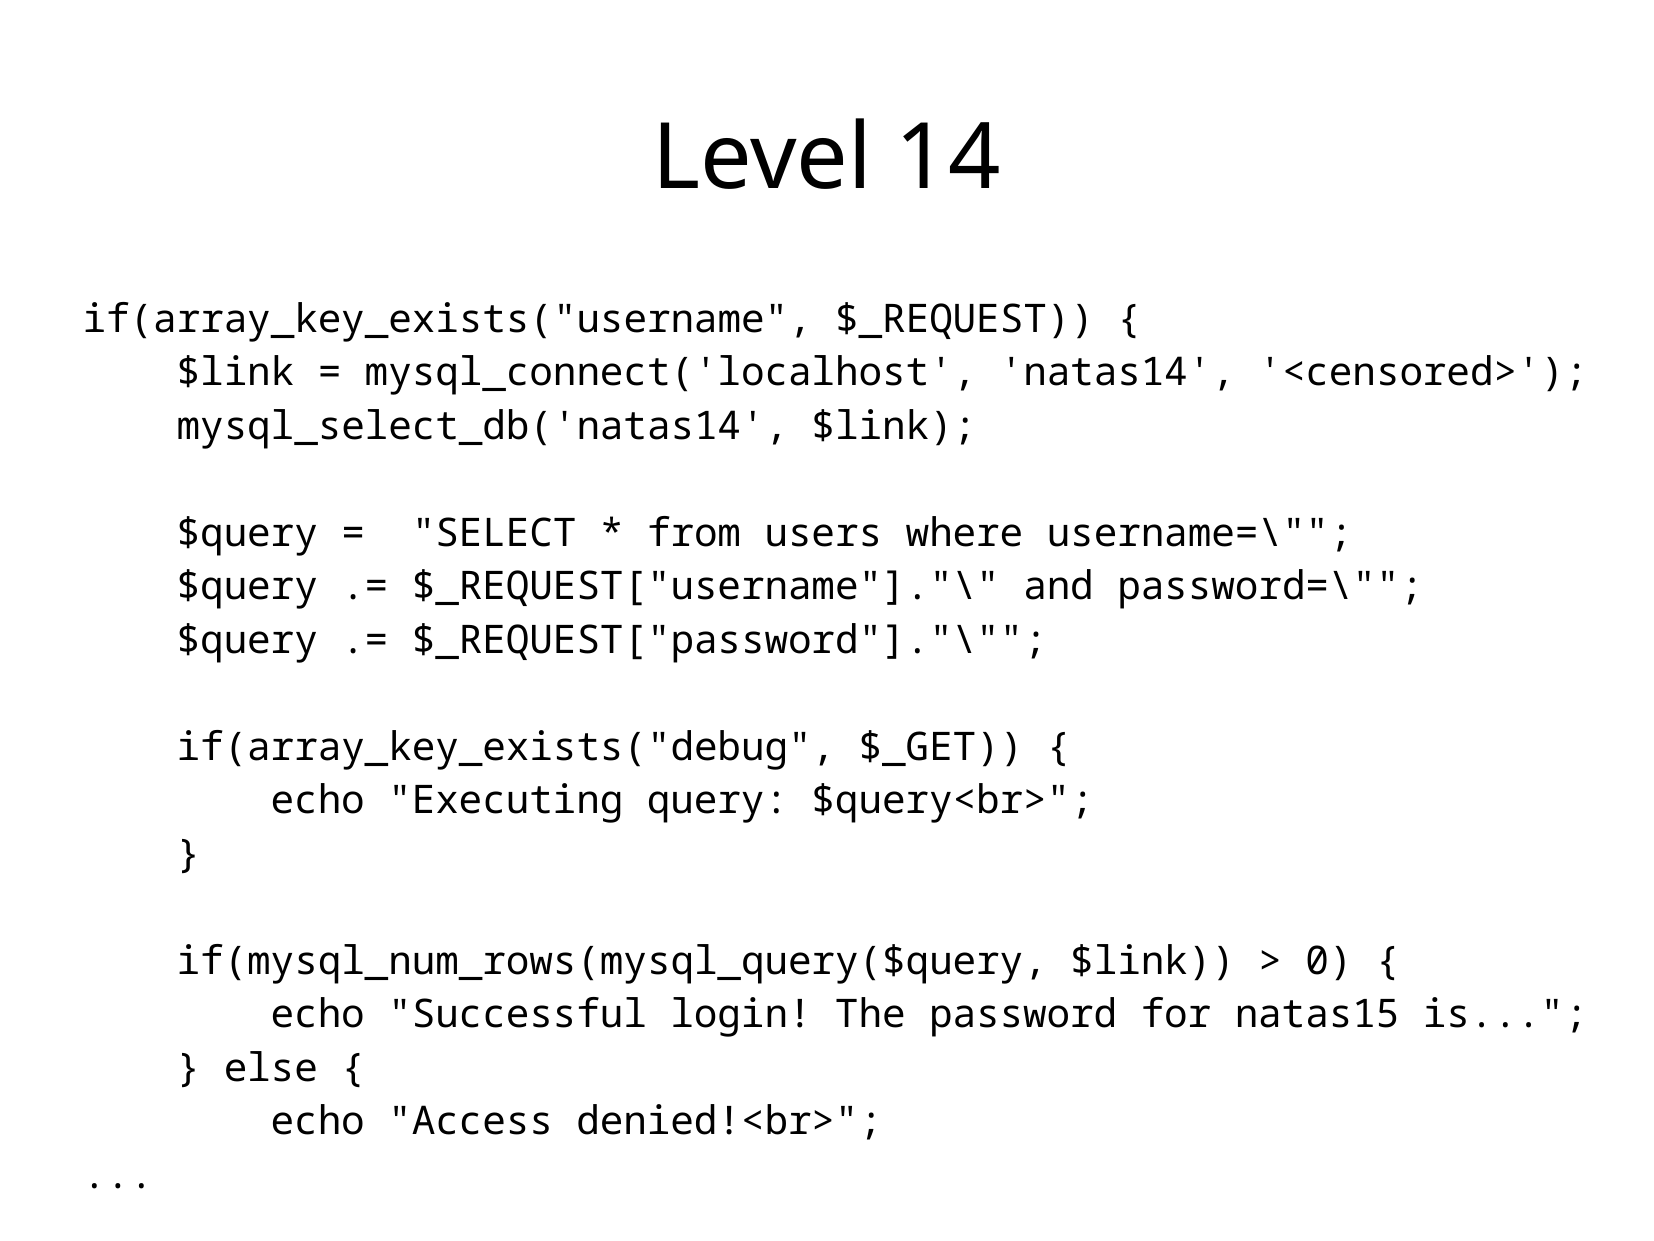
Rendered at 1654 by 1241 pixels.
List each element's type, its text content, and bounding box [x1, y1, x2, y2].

list if(array_key_exists("username", $_REQUEST)) { $link = mysql_connect('localhost', 'natas14', '<censored>'); mysql_select_db('natas14', $link); $query = "SELECT * from users where username=\""; $query .= $_REQUEST["username"]."\" and password=\""; $query .= $_REQUEST["password"]."\""; if(array_key_exists("debug", $_GET)) { echo "Executing query: $query<br>"; } if(mysql_num_rows(mysql_query($query, $link)) > 0) { echo "Successful login! The password for natas15 is..."; } else { echo "Access denied!<br>"; ... [82, 290, 1619, 1205]
title Level 14 [82, 49, 1571, 257]
